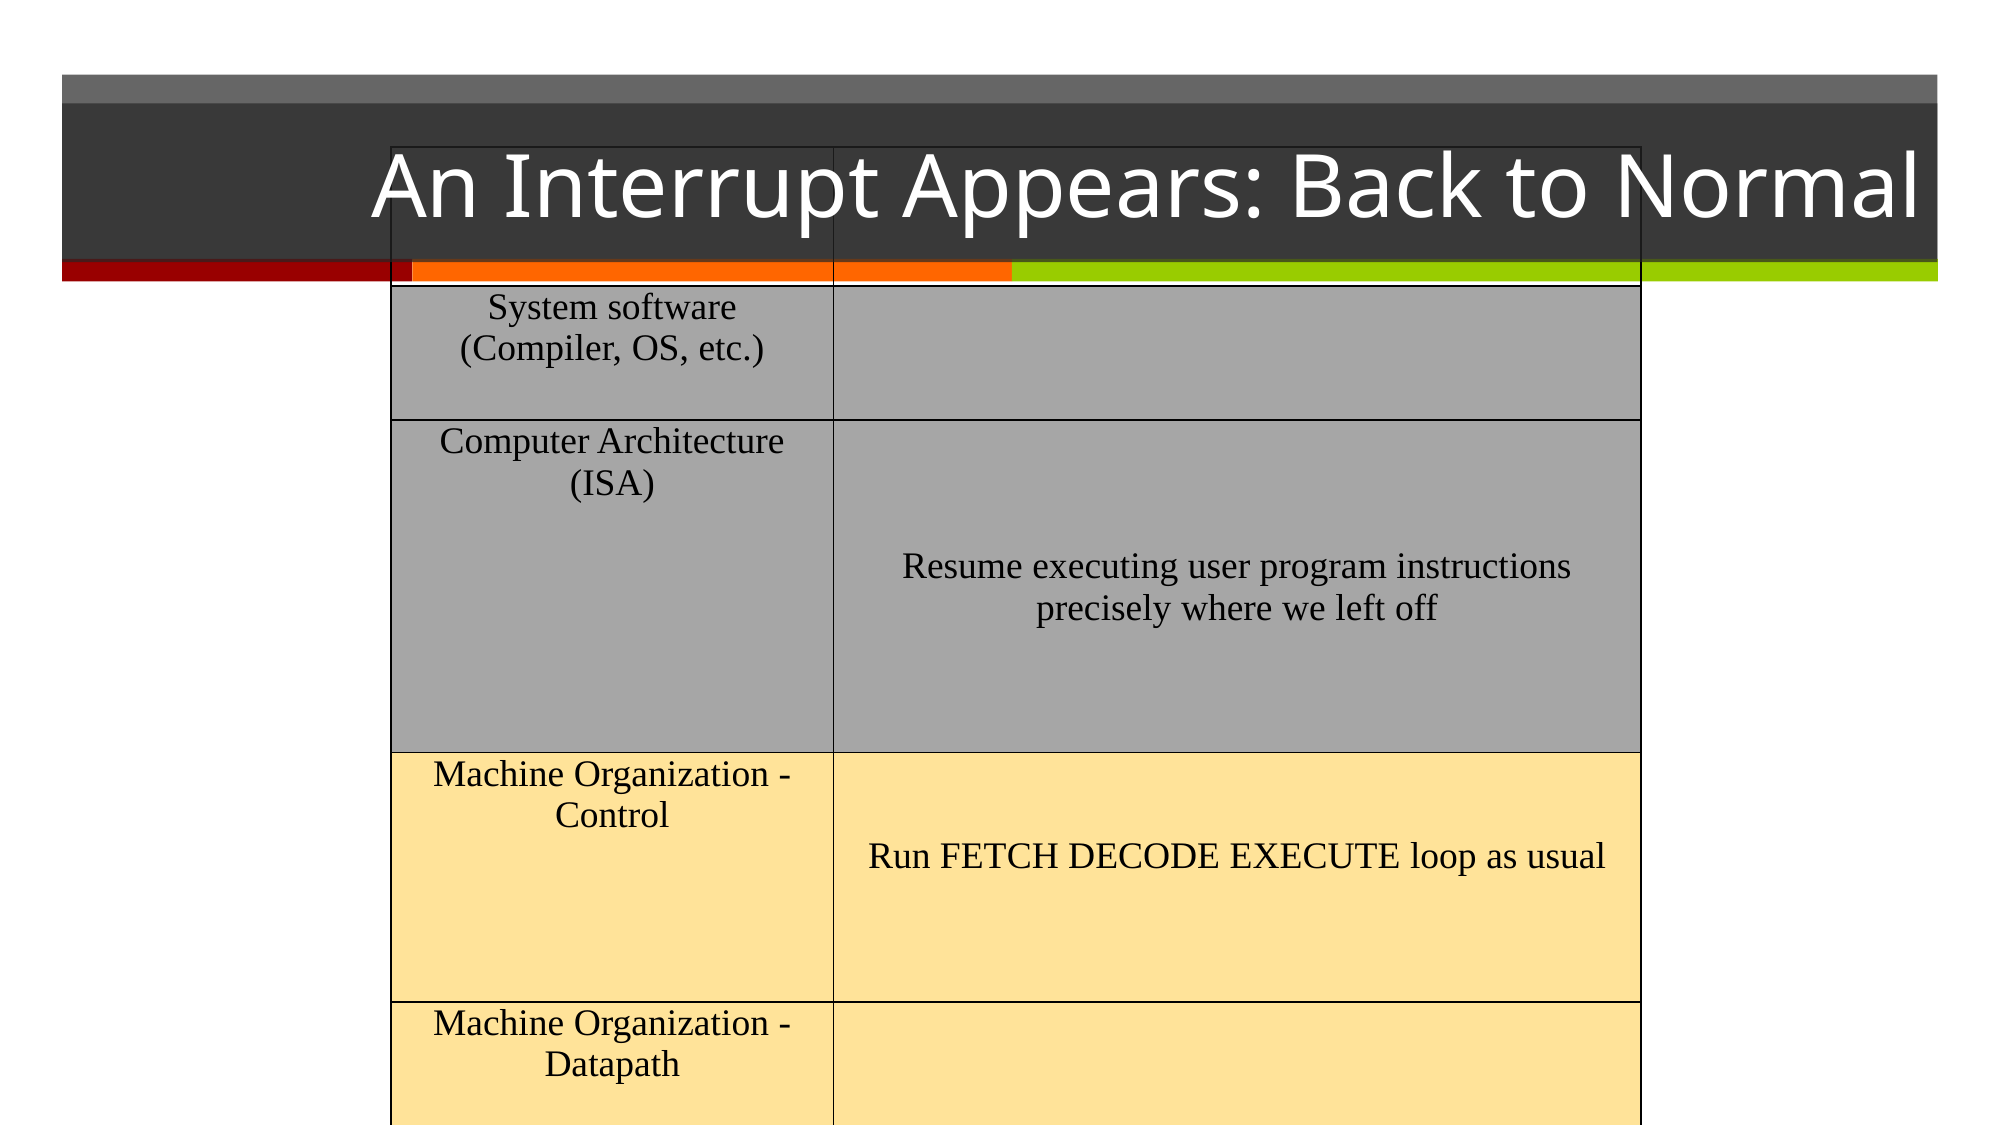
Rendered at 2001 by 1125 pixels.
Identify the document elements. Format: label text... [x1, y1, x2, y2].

table_cell Machine Organization - Datapath [392, 1003, 833, 1125]
title An Interrupt Appears: Back to Normal [62, 103, 1938, 263]
table_cell Computer Architecture (ISA) [392, 421, 833, 752]
table_cell System software (Compiler, OS, etc.) [392, 287, 833, 419]
table_cell Run FETCH DECODE EXECUTE loop as usual [834, 753, 1640, 1001]
table_header [392, 263, 833, 285]
table_cell Machine Organization - Control [392, 753, 833, 1001]
table_cell Resume executing user program instructions precisely where we left off [834, 421, 1640, 752]
table_header [834, 263, 1640, 285]
table_cell [834, 1003, 1640, 1125]
table_cell [834, 287, 1640, 419]
